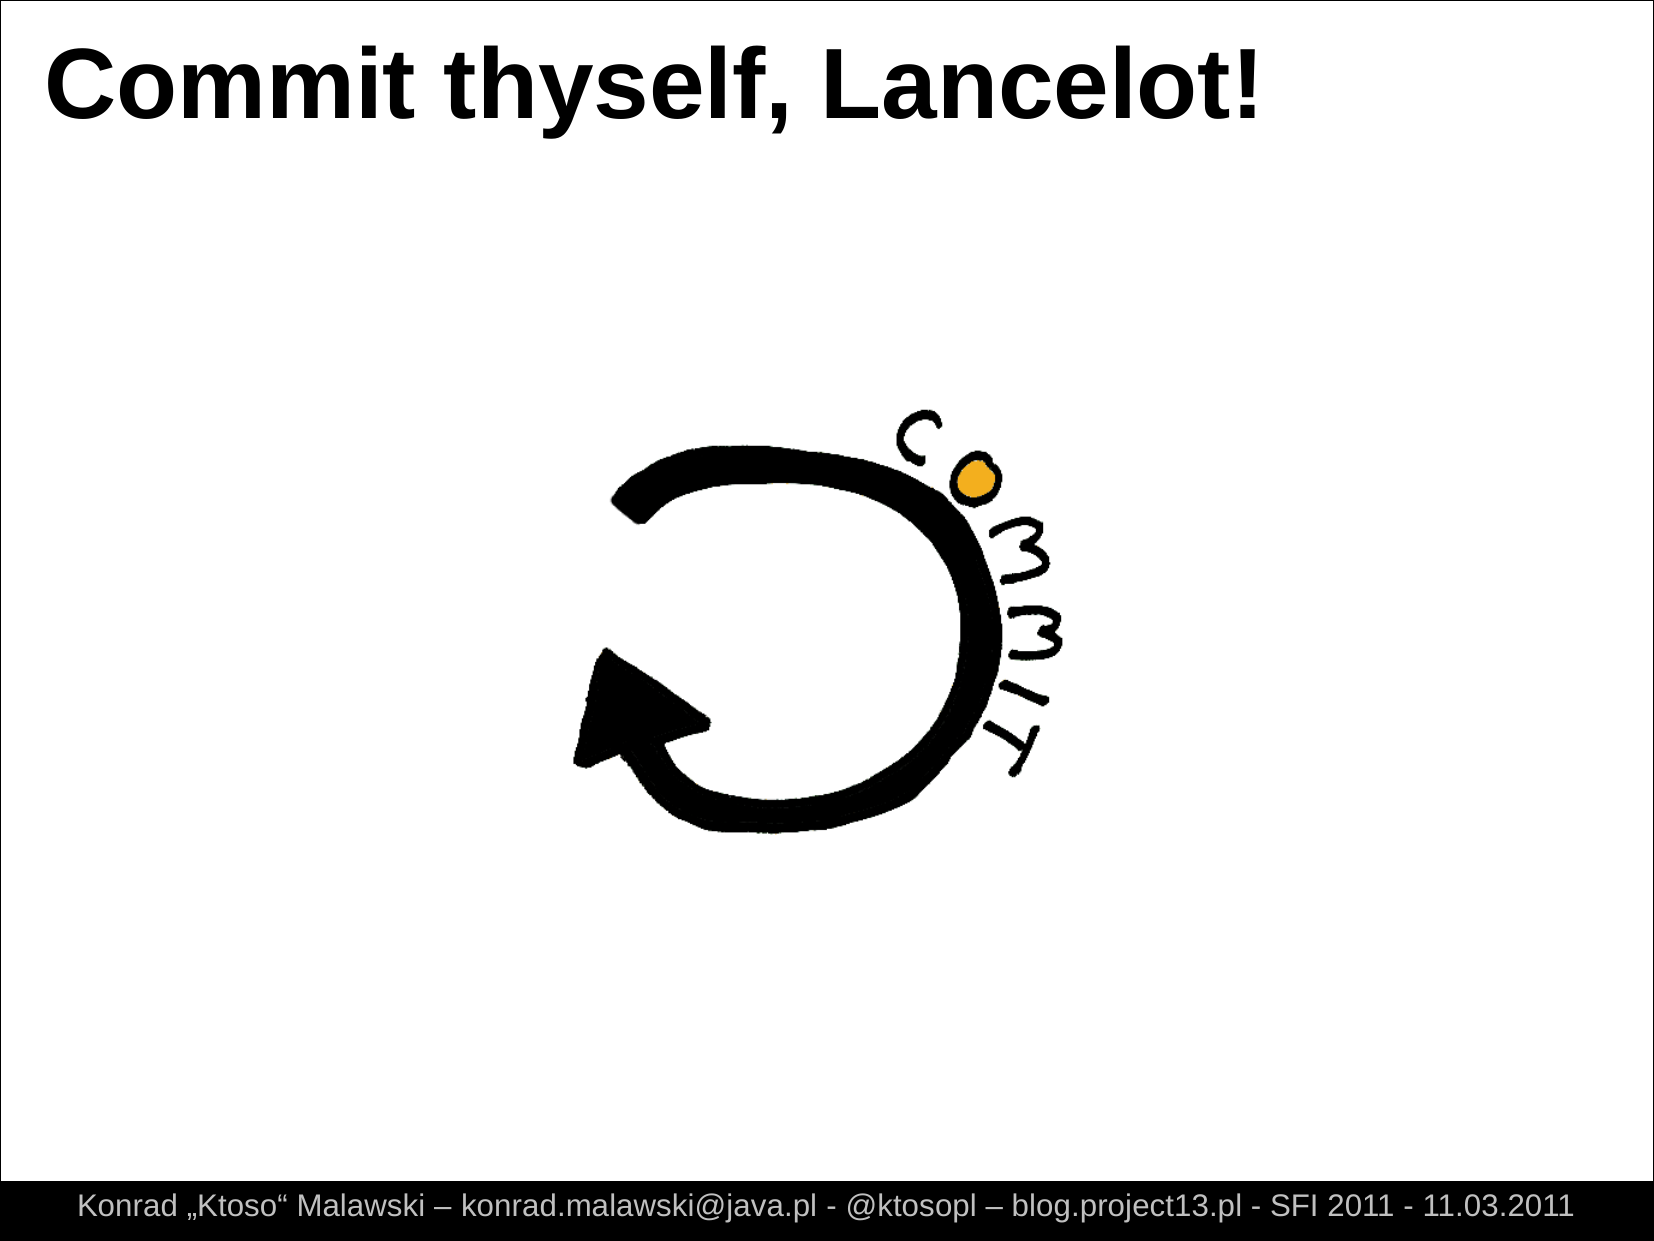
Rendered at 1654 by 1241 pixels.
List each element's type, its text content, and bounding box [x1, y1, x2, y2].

picture [212, 159, 1442, 1082]
text_box Commit thyself, Lancelot! [29, 21, 1625, 148]
text_box Konrad „Ktoso“ Malawski – konrad.malawski@java.pl - @ktosopl – blog.project13.pl - SFI 2011 - 11.03.2011 [0, 1181, 1654, 1238]
